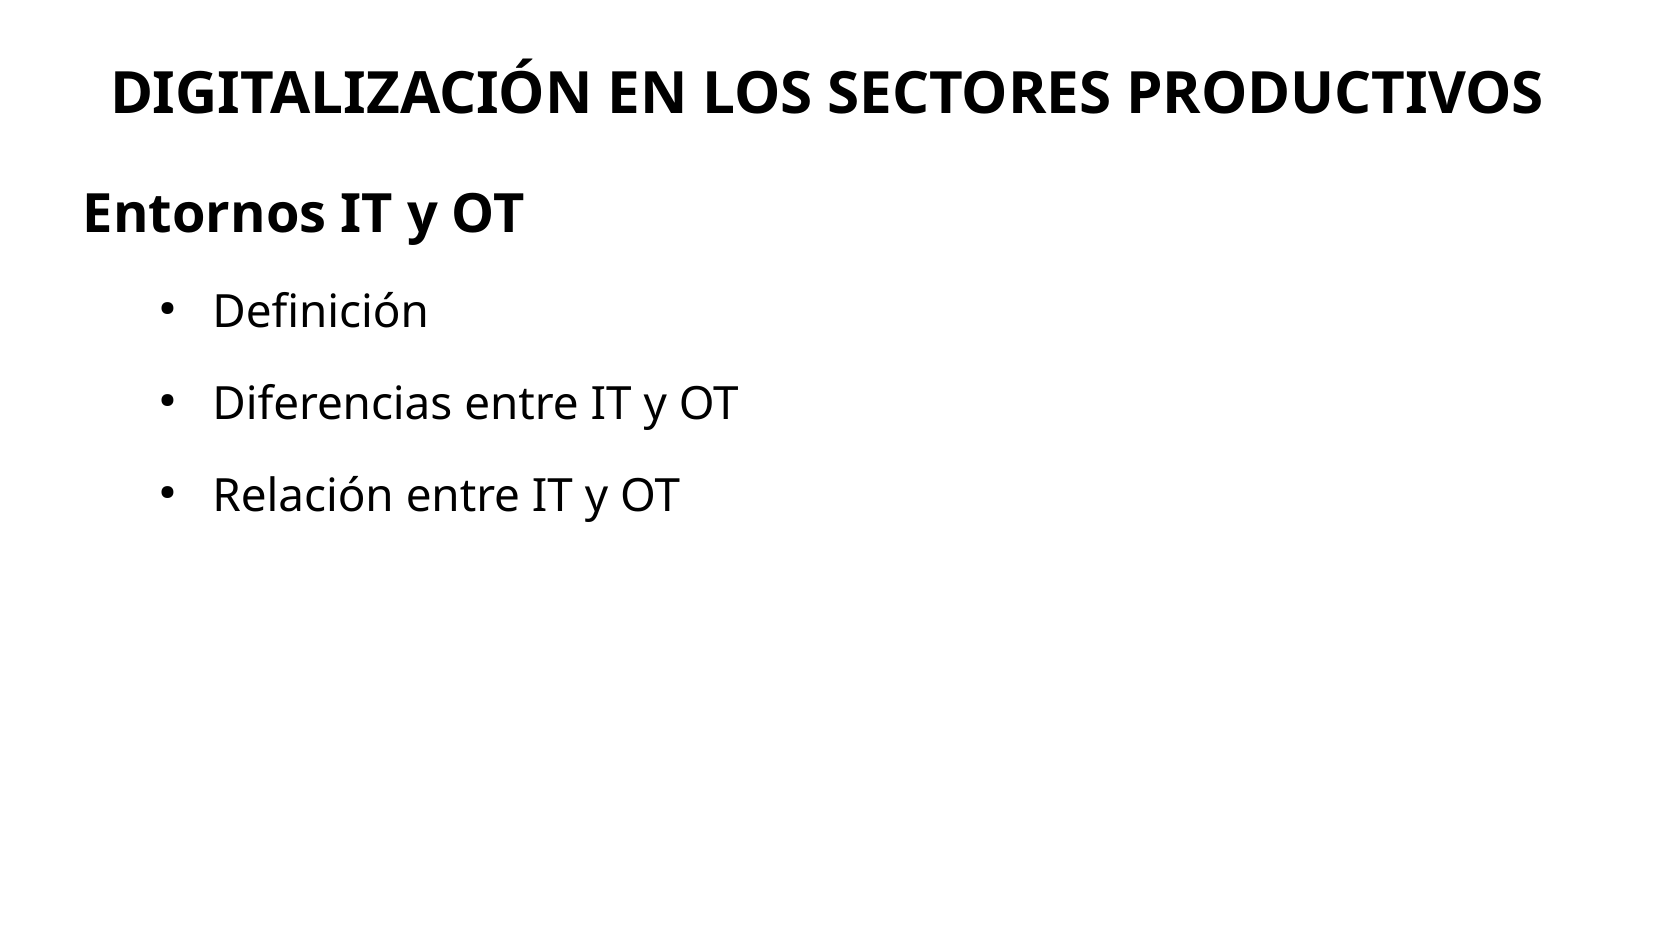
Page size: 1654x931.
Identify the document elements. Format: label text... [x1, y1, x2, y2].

list Entornos IT y OT Definición Diferencias entre IT y OT Relación entre IT y OT [82, 174, 1571, 869]
title DIGITALIZACIÓN EN LOS SECTORES PRODUCTIVOS [82, 13, 1571, 169]
